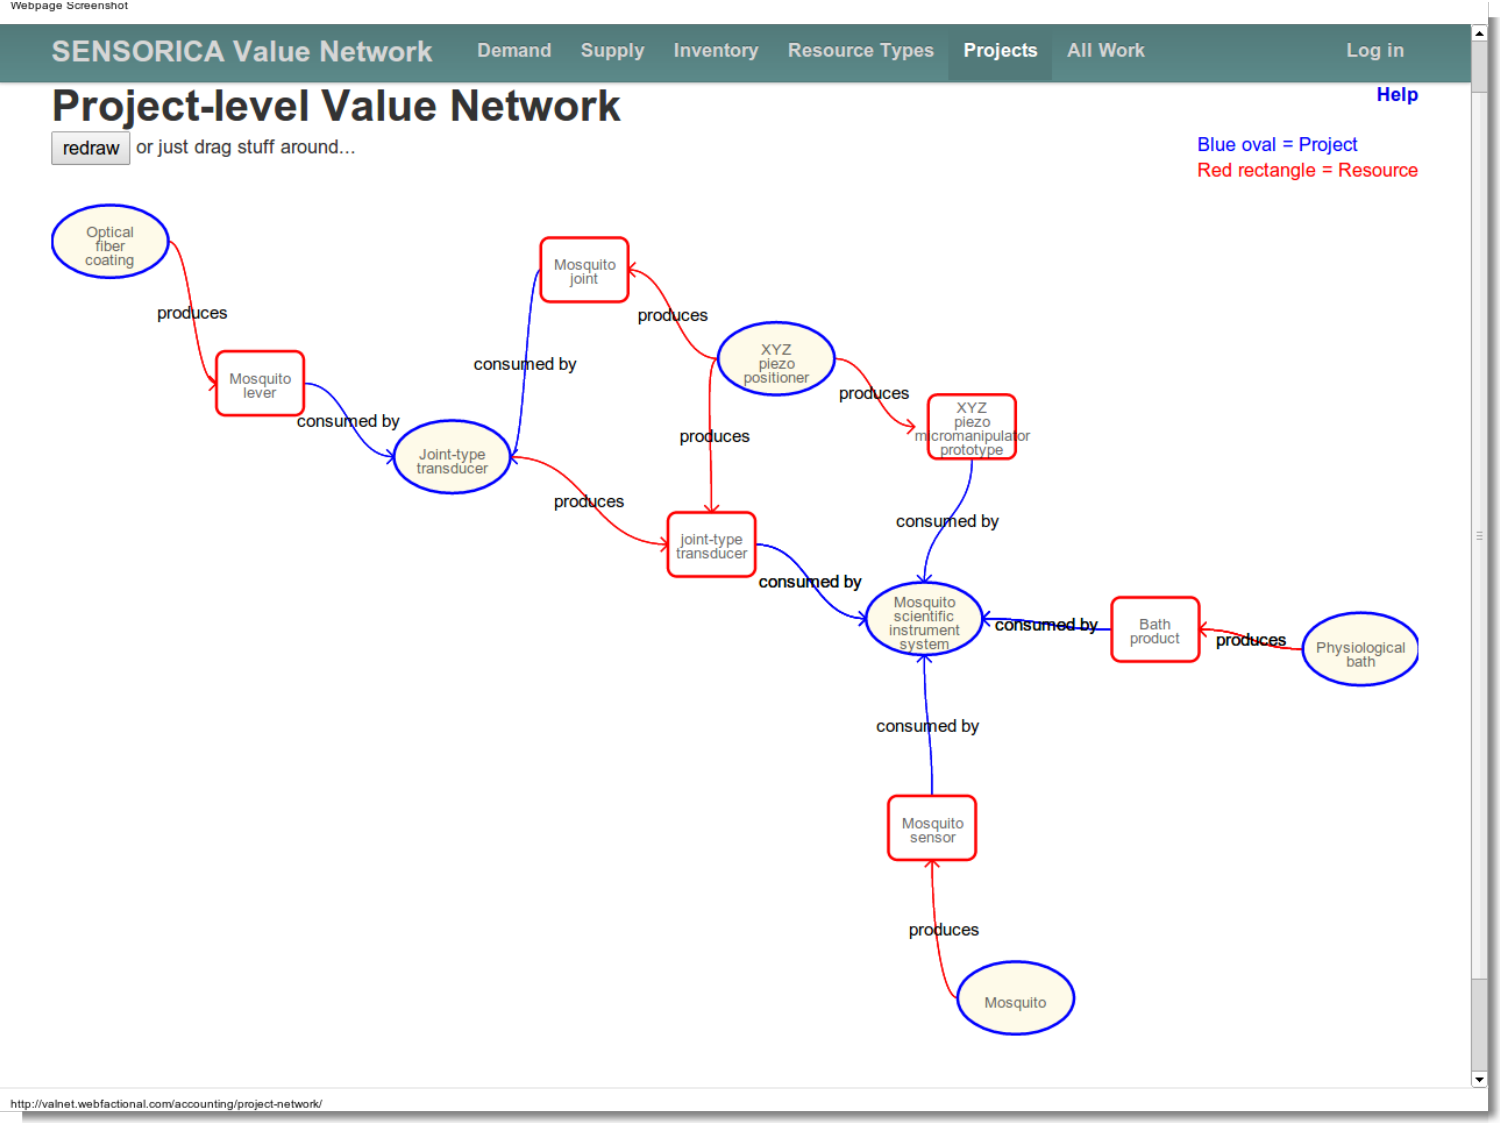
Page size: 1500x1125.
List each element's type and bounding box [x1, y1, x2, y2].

text_box [0, 2, 1500, 1123]
